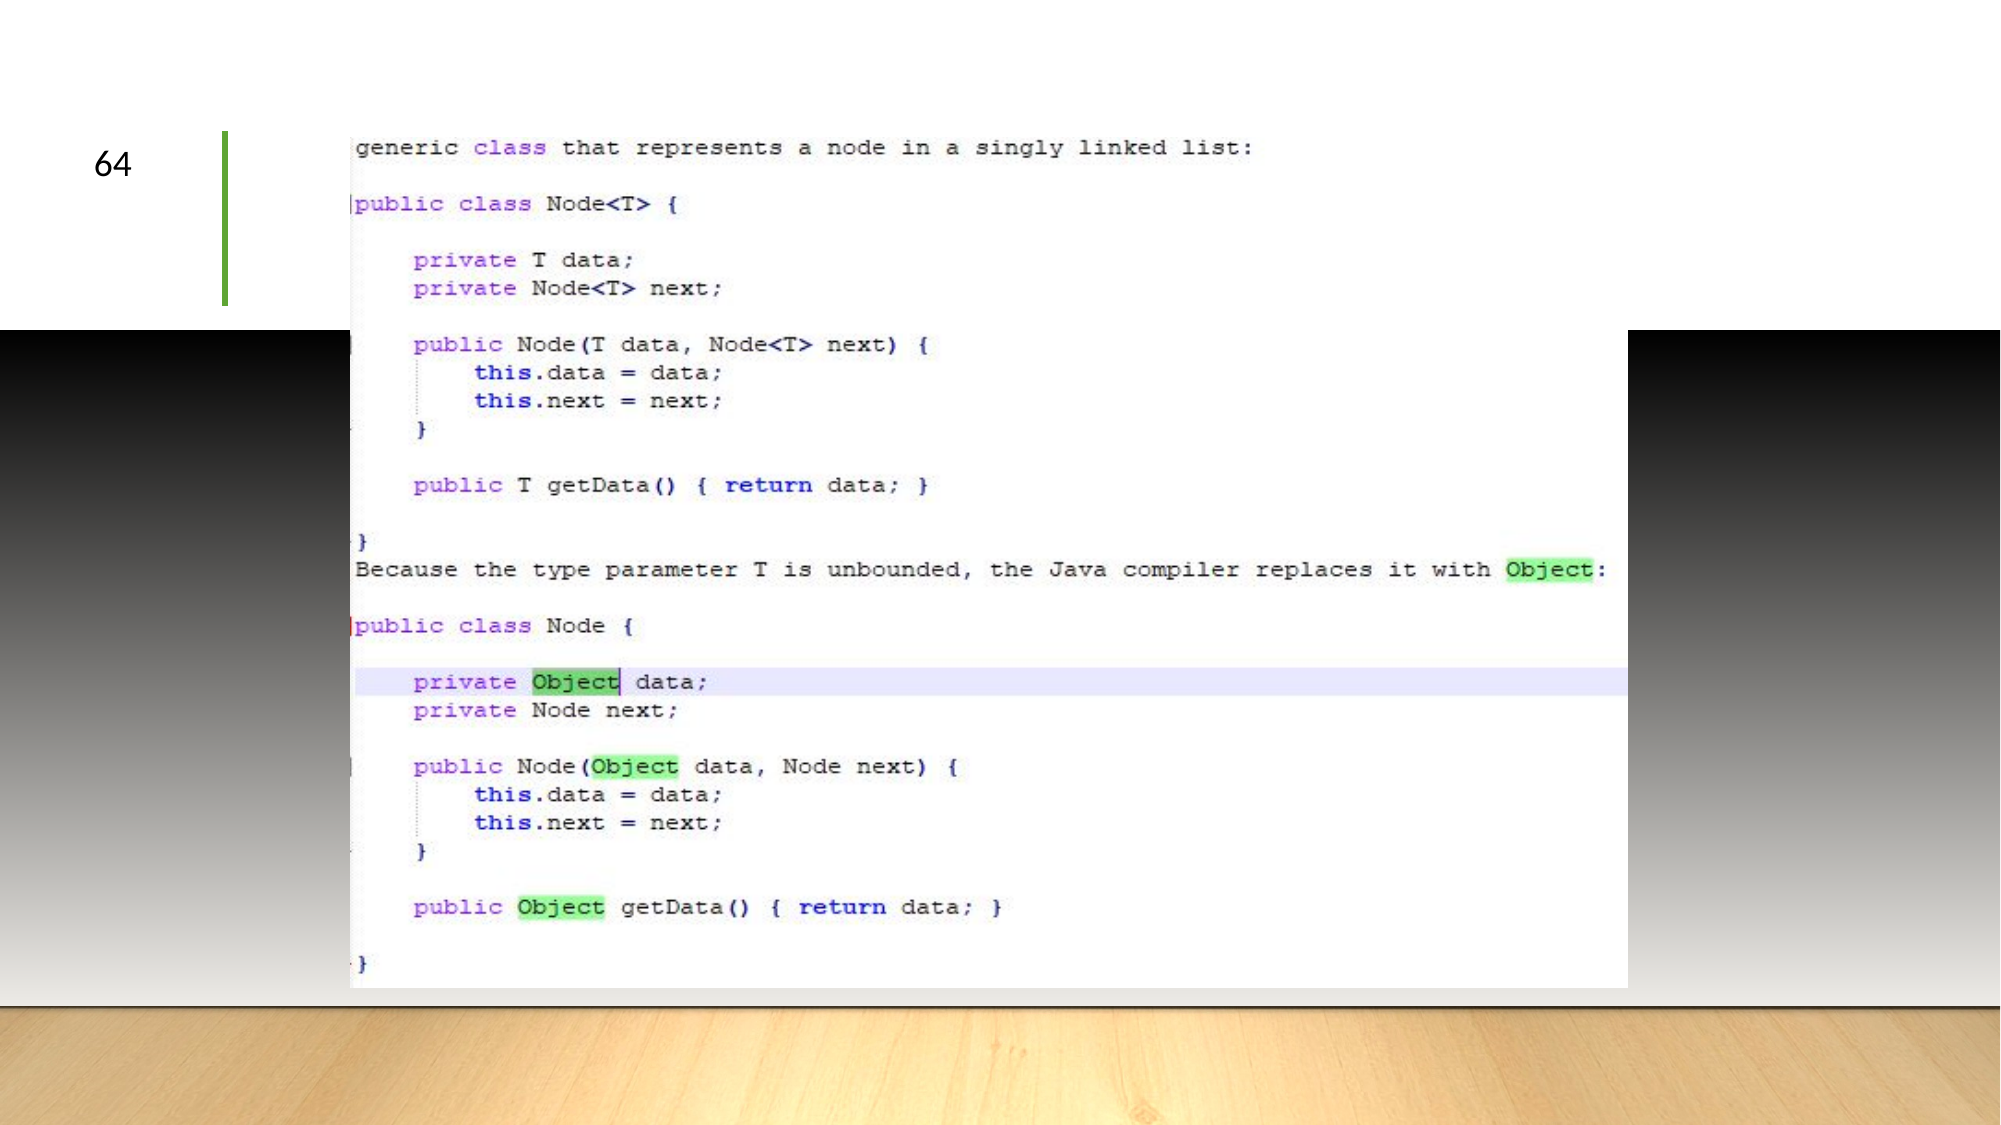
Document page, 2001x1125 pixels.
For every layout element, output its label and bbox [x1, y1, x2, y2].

text_box [78, 131, 212, 214]
picture [350, 137, 1628, 988]
